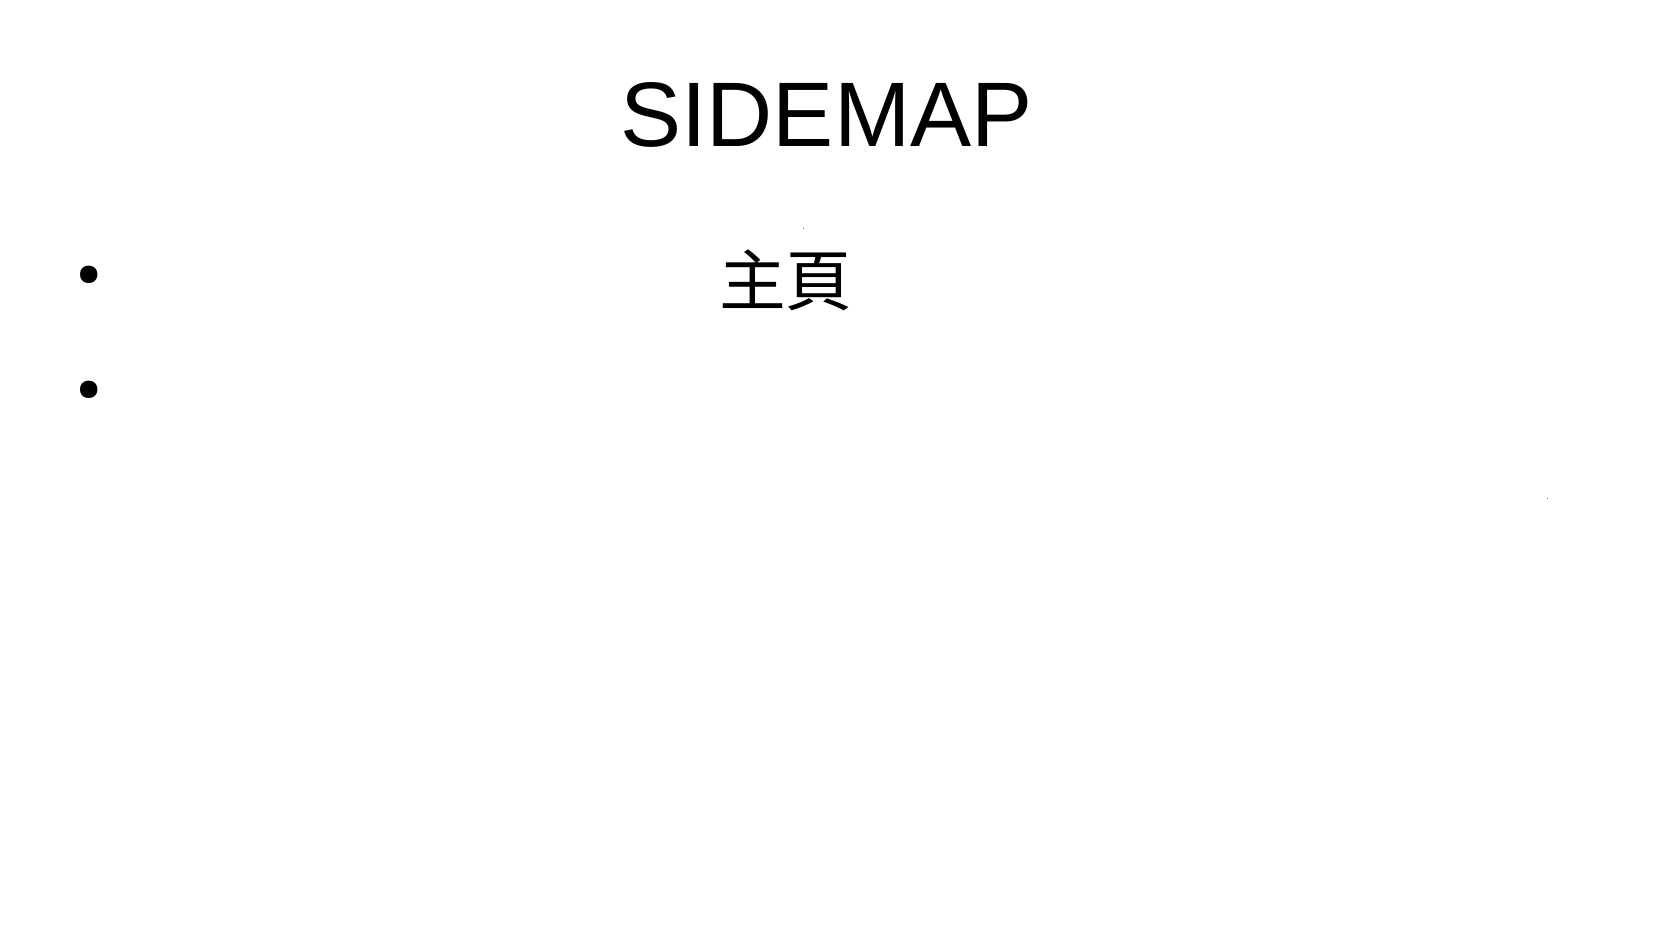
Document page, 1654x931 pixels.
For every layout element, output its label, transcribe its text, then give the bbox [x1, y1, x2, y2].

list 主頁 [59, 228, 1548, 768]
title SIDEMAP [82, 37, 1571, 193]
